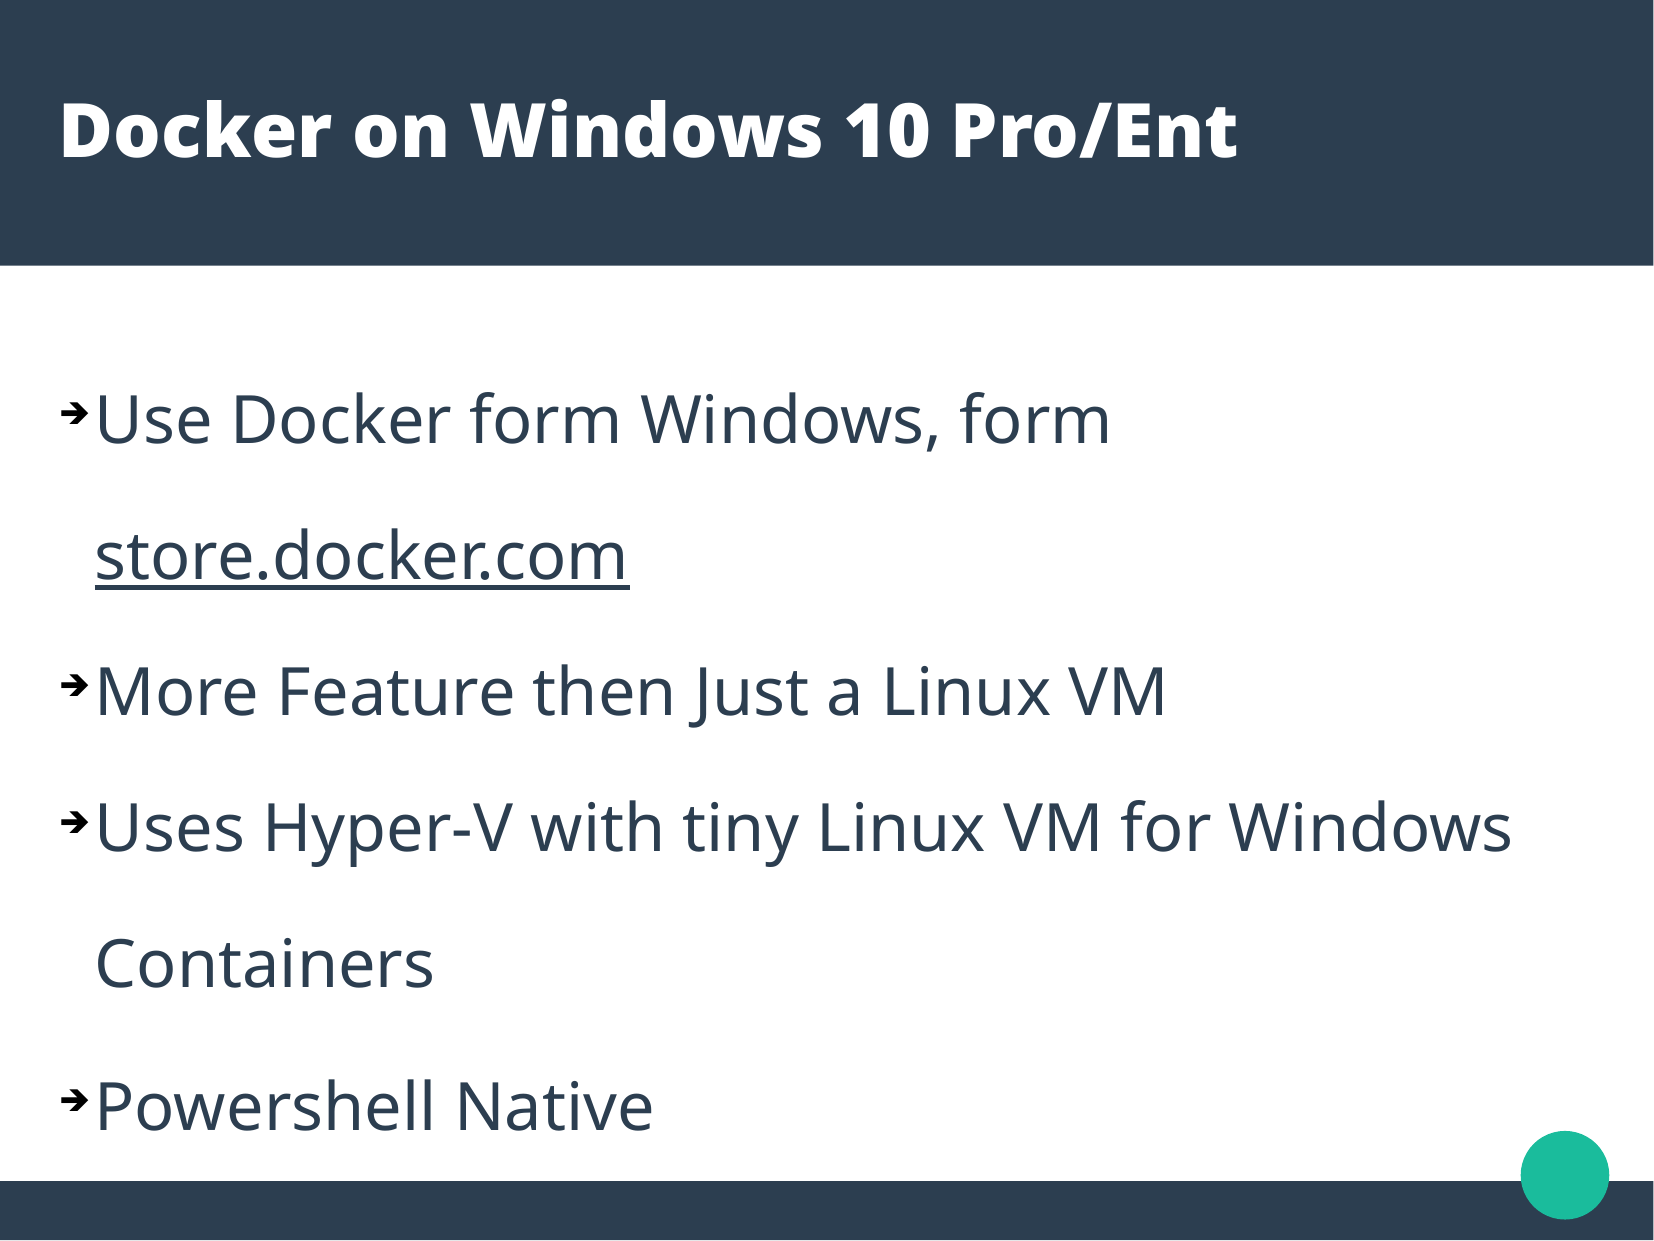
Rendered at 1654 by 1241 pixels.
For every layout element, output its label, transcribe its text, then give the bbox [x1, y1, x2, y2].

title Docker on Windows 10 Pro/Ent [59, 49, 1595, 207]
subtitle Use Docker form Windows, form store.docker.com More Feature then Just a Linux VM Uses Hyper-V with tiny Linux VM for Windows Containers Powershell Native [59, 324, 1595, 1152]
